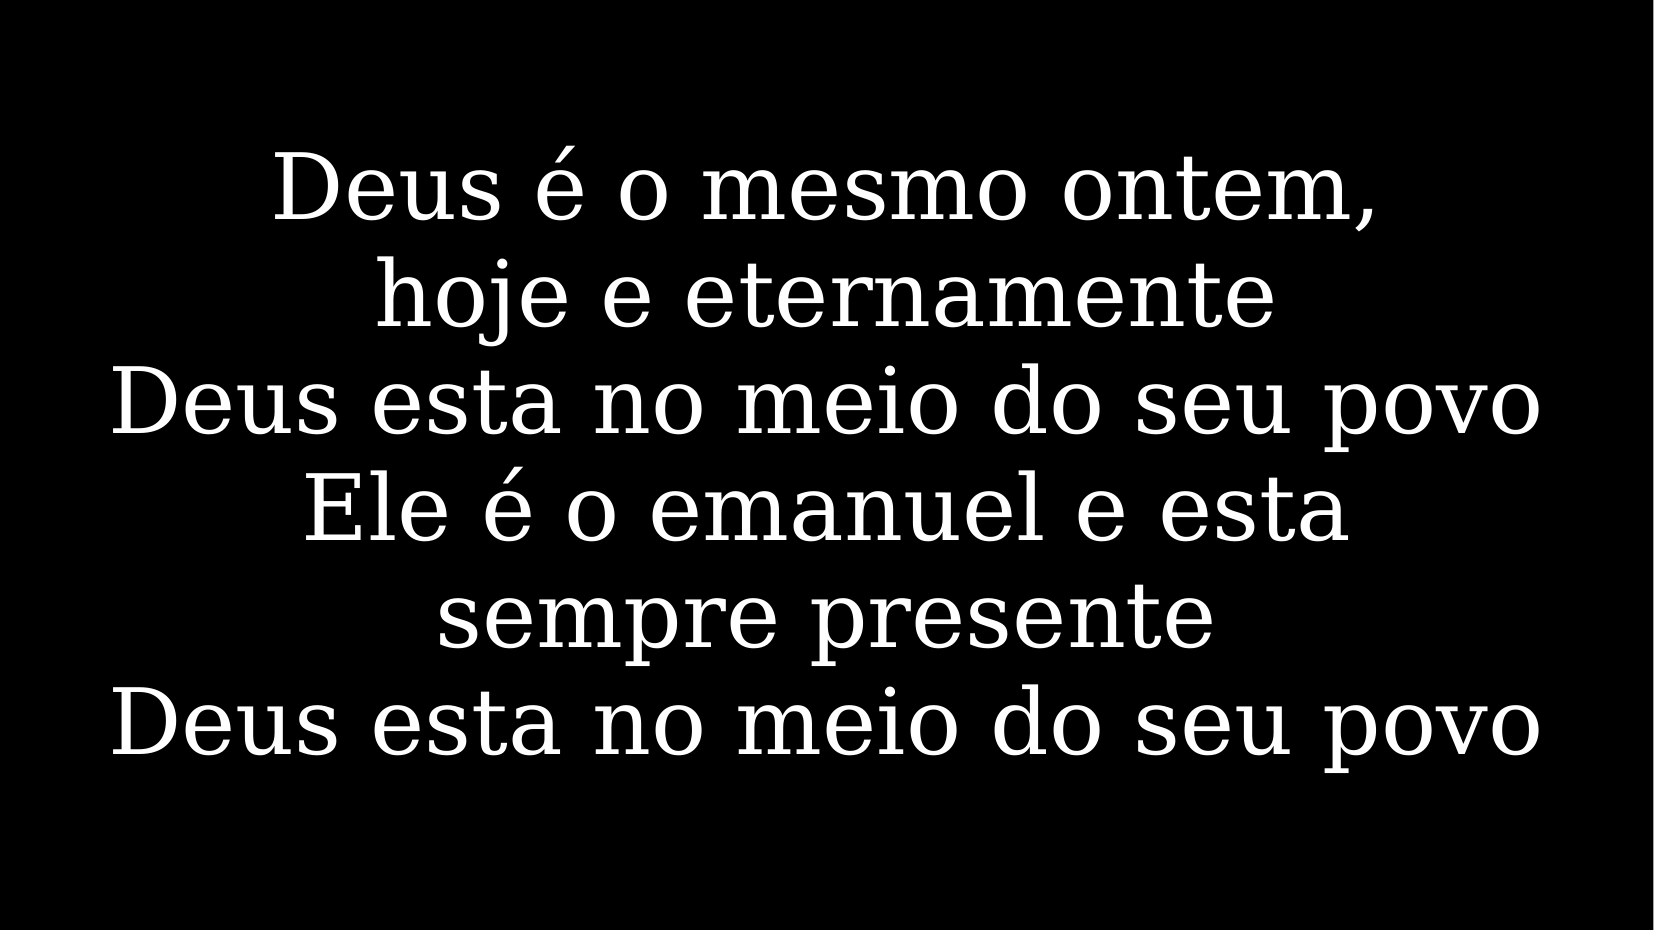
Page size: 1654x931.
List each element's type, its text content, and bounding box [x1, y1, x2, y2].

subtitle Deus é o mesmo ontem, hoje e eternamente Deus esta no meio do seu povo Ele é o emanuel e esta sempre presente Deus esta no meio do seu povo [82, 36, 1571, 875]
